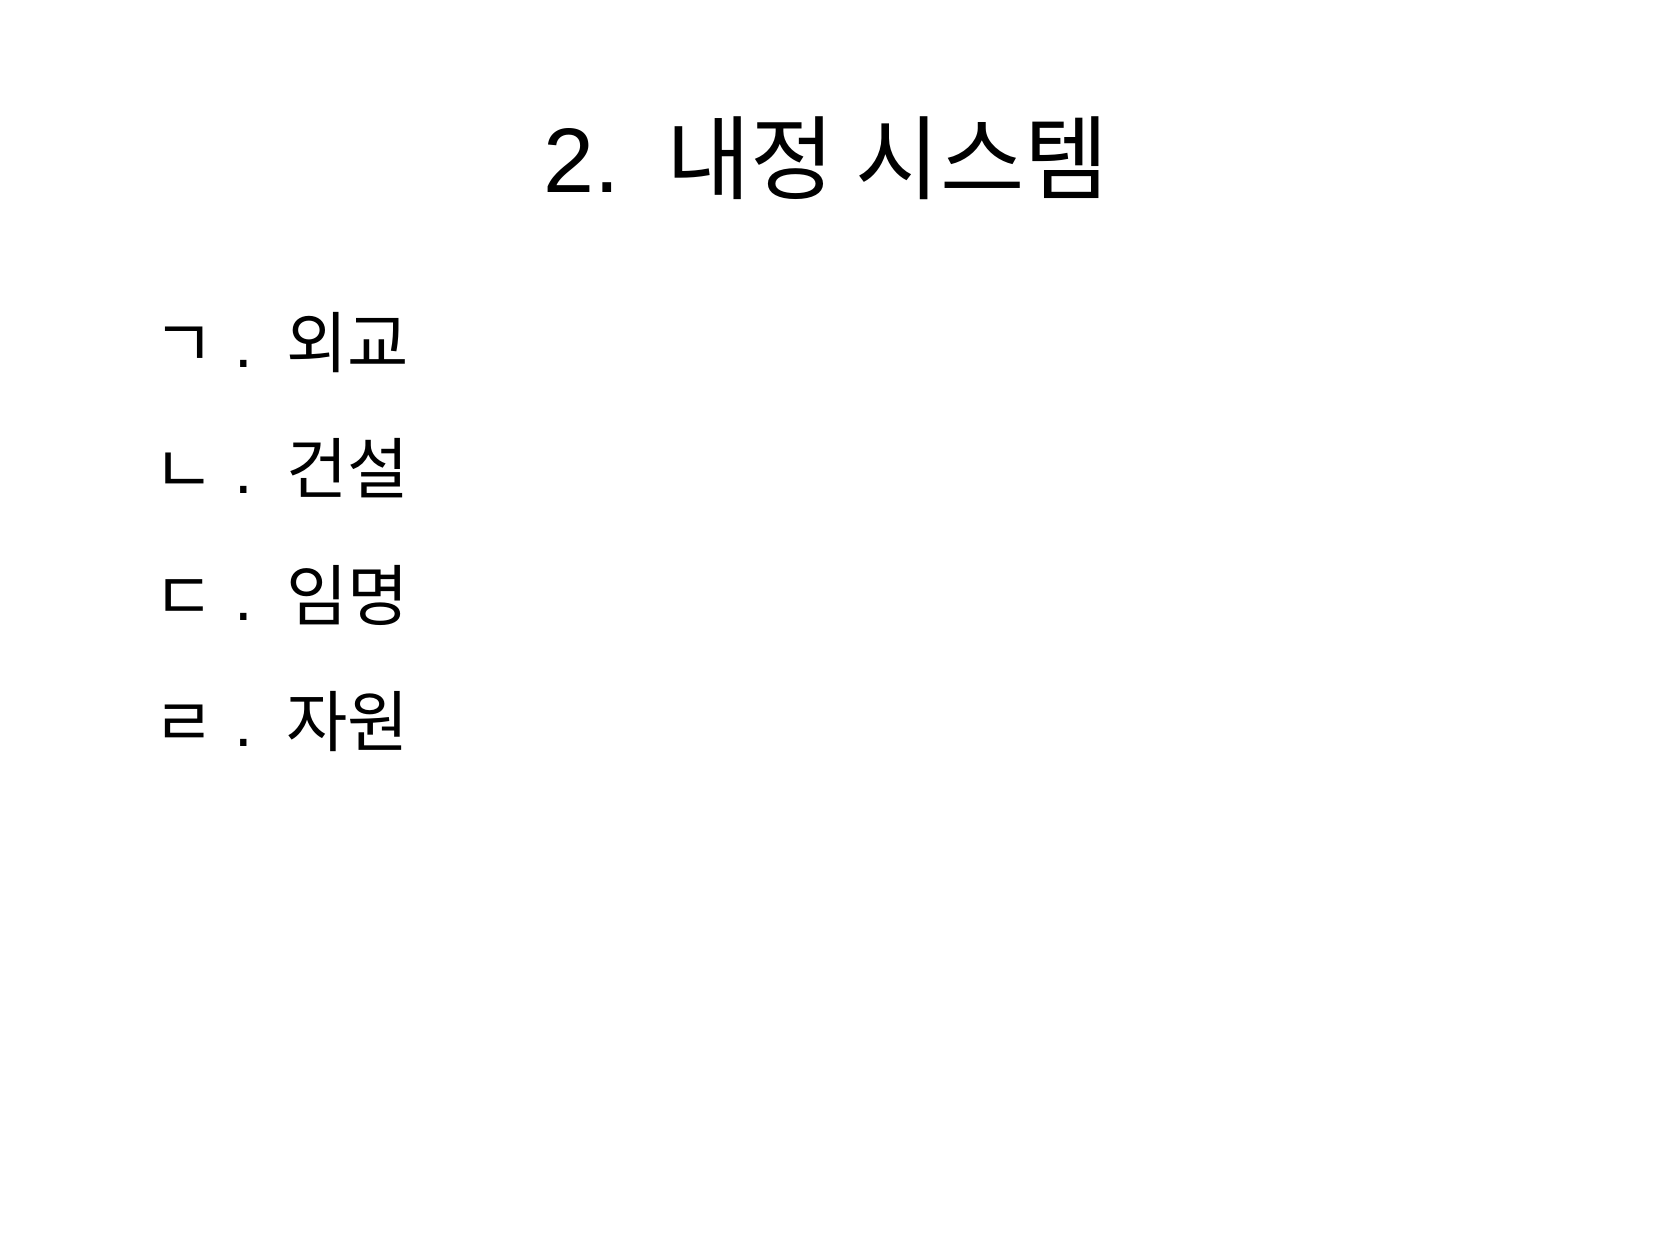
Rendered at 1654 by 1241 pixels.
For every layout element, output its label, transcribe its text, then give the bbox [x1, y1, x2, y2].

list ㄱ. 외교 ㄴ. 건설 ㄷ. 임명 ㄹ. 자원 [82, 290, 1571, 1010]
title 2. 내정 시스템 [82, 49, 1571, 257]
